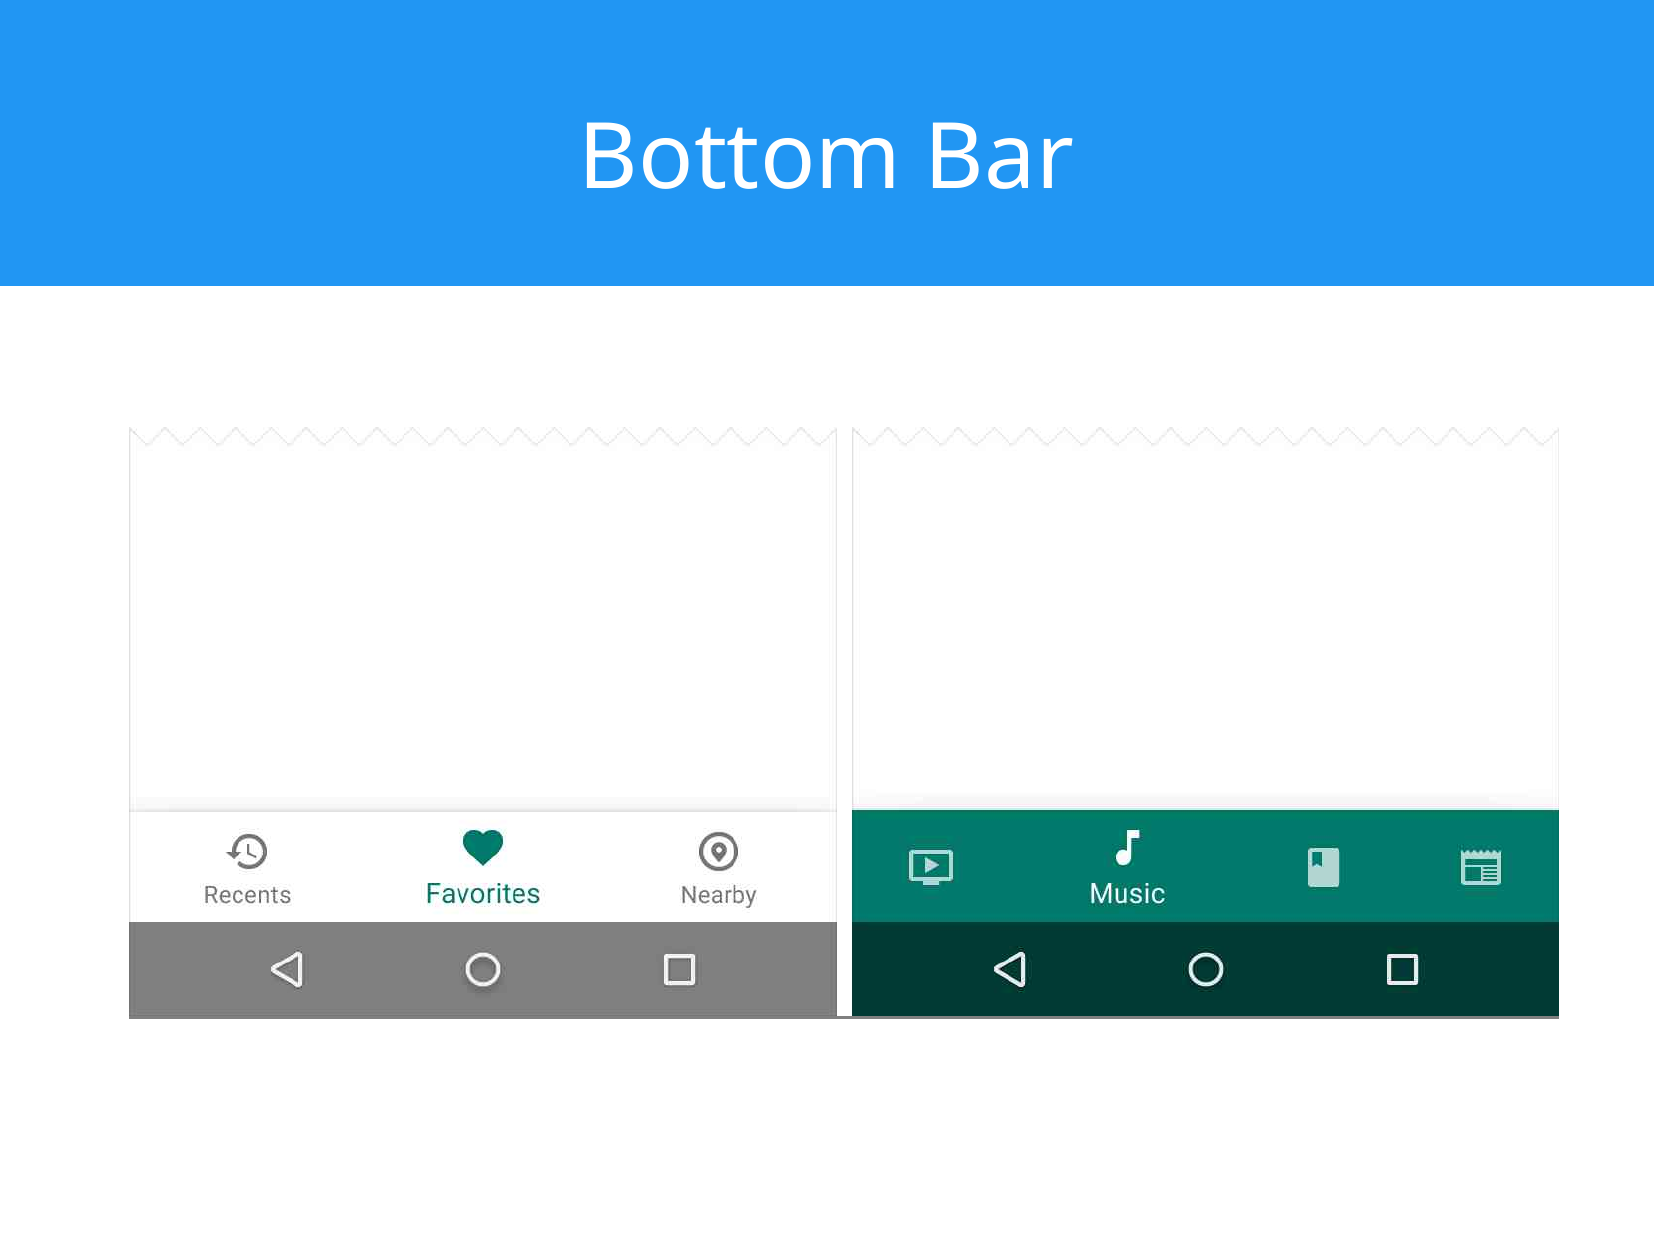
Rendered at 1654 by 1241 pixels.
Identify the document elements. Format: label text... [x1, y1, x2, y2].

picture [129, 427, 1559, 1016]
title Bottom Bar [82, 49, 1571, 257]
